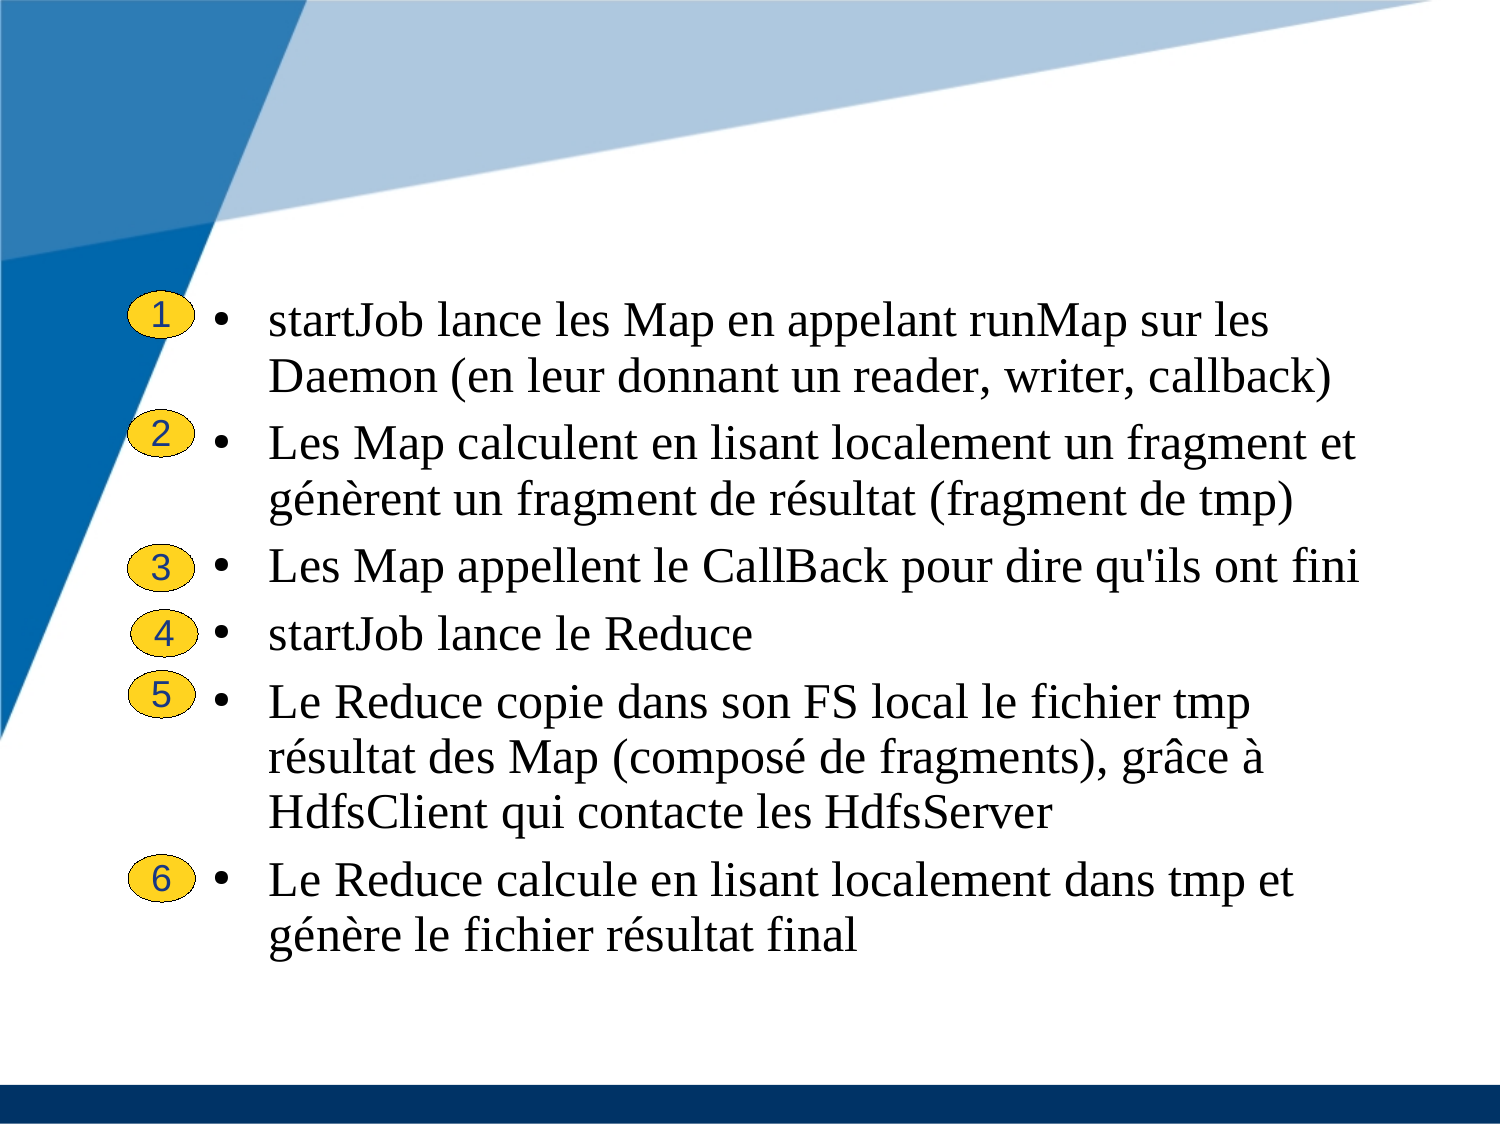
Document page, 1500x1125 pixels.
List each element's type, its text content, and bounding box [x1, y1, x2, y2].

text_box 5 [128, 670, 196, 719]
text_box 4 [130, 609, 199, 658]
text_box 3 [127, 544, 195, 592]
list startJob lance les Map en appelant runMap sur les Daemon (en leur donnant un reader, writer, callback) Les Map calculent en lisant localement un fragment et génèrent un fragment de résultat (fragment de tmp) Les Map appellent le CallBack pour dire qu'ils ont fini startJob lance le Reduce Le Reduce copie dans son FS local le fichier tmp résultat des Map (composé de fragments), grâce à HdfsClient qui contacte les HdfsServer Le Reduce calcule en lisant localement dans tmp et génère le fichier résultat final [212, 292, 1388, 968]
text_box 6 [128, 854, 196, 903]
text_box 1 [127, 290, 195, 339]
text_box 2 [127, 409, 195, 458]
picture [0, 0, 1500, 842]
